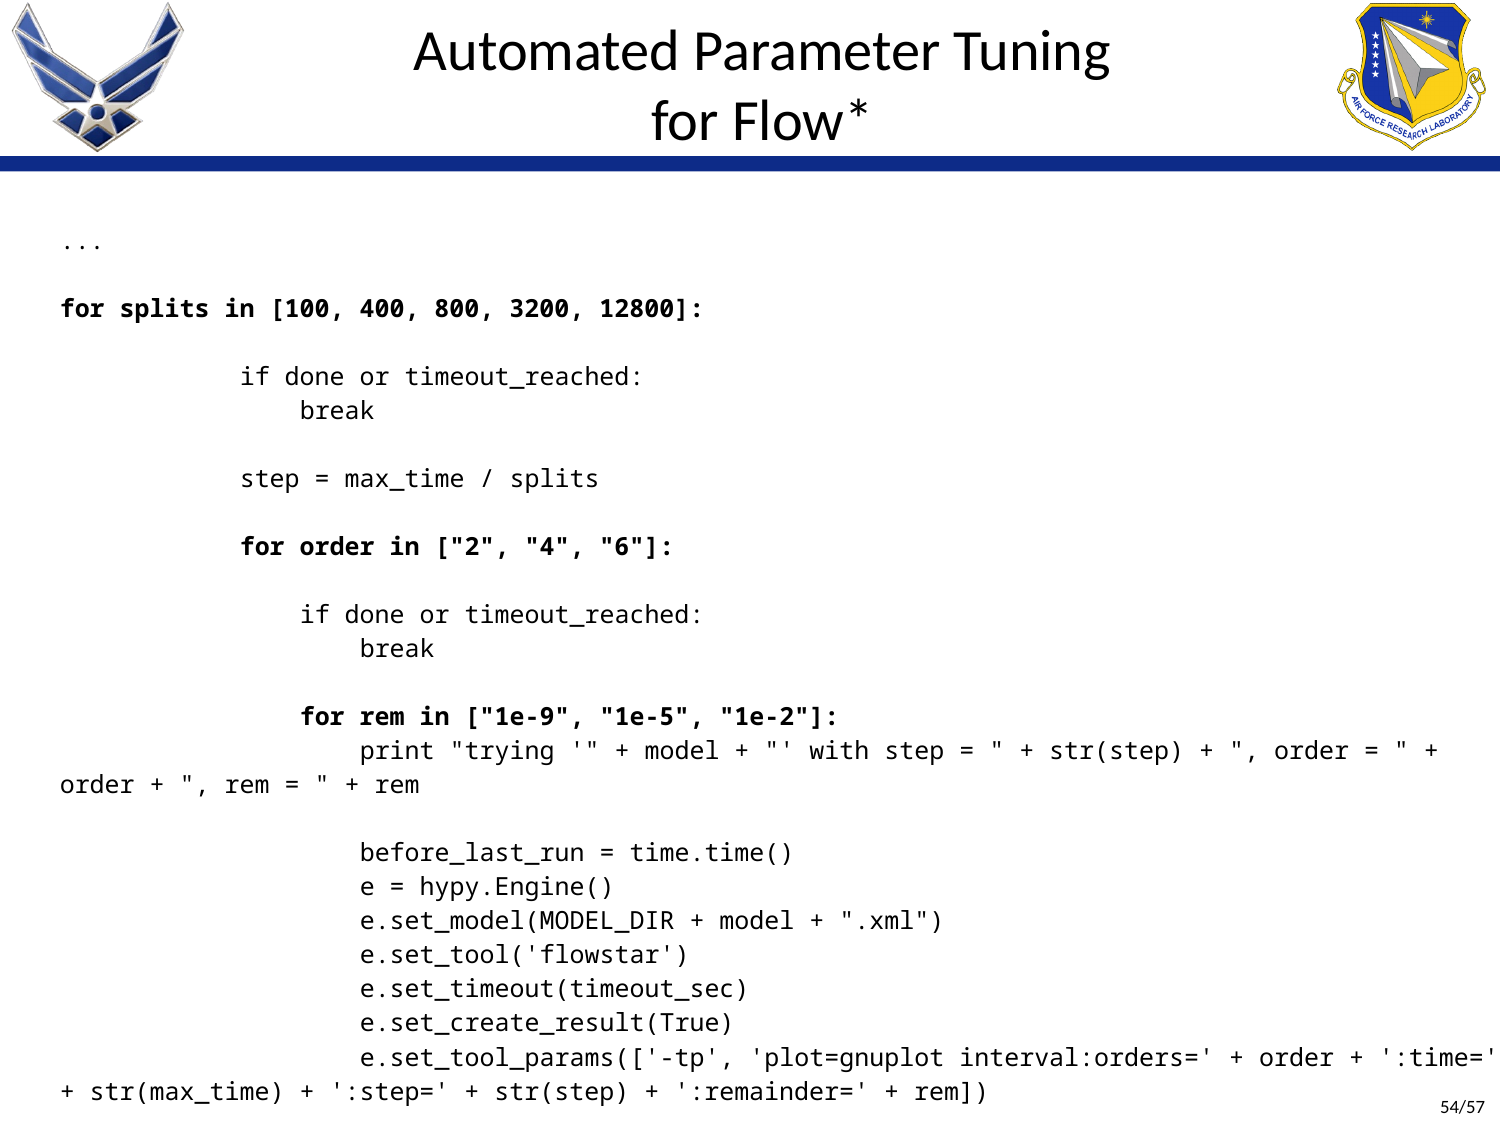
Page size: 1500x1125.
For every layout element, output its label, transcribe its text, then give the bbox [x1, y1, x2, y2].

picture [2, 0, 87, 156]
title Automated Parameter Tuning for Flow* [87, 0, 1438, 176]
text_box ... for splits in [100, 400, 800, 3200, 12800]: if done or timeout_reached: break step = max_time / splits for order in ["2", "4", "6"]: if done or timeout_reached: break for rem in ["1e-9", "1e-5", "1e-2"]: print "trying '" + model + "' with step = " + str(step) + ", order = " + order + ", rem = " + rem before_last_run = time.time() e = hypy.Engine() e.set_model(MODEL_DIR + model + ".xml") e.set_tool('flowstar') e.set_timeout(timeout_sec) e.set_create_result(True) e.set_tool_params(['-tp', 'plot=gnuplot interval:orders=' + order + ':time=' + str(max_time) + ':step=' + str(step) + ':remainder=' + rem]) ... [45, 215, 1500, 1029]
picture [1438, 3, 1486, 151]
